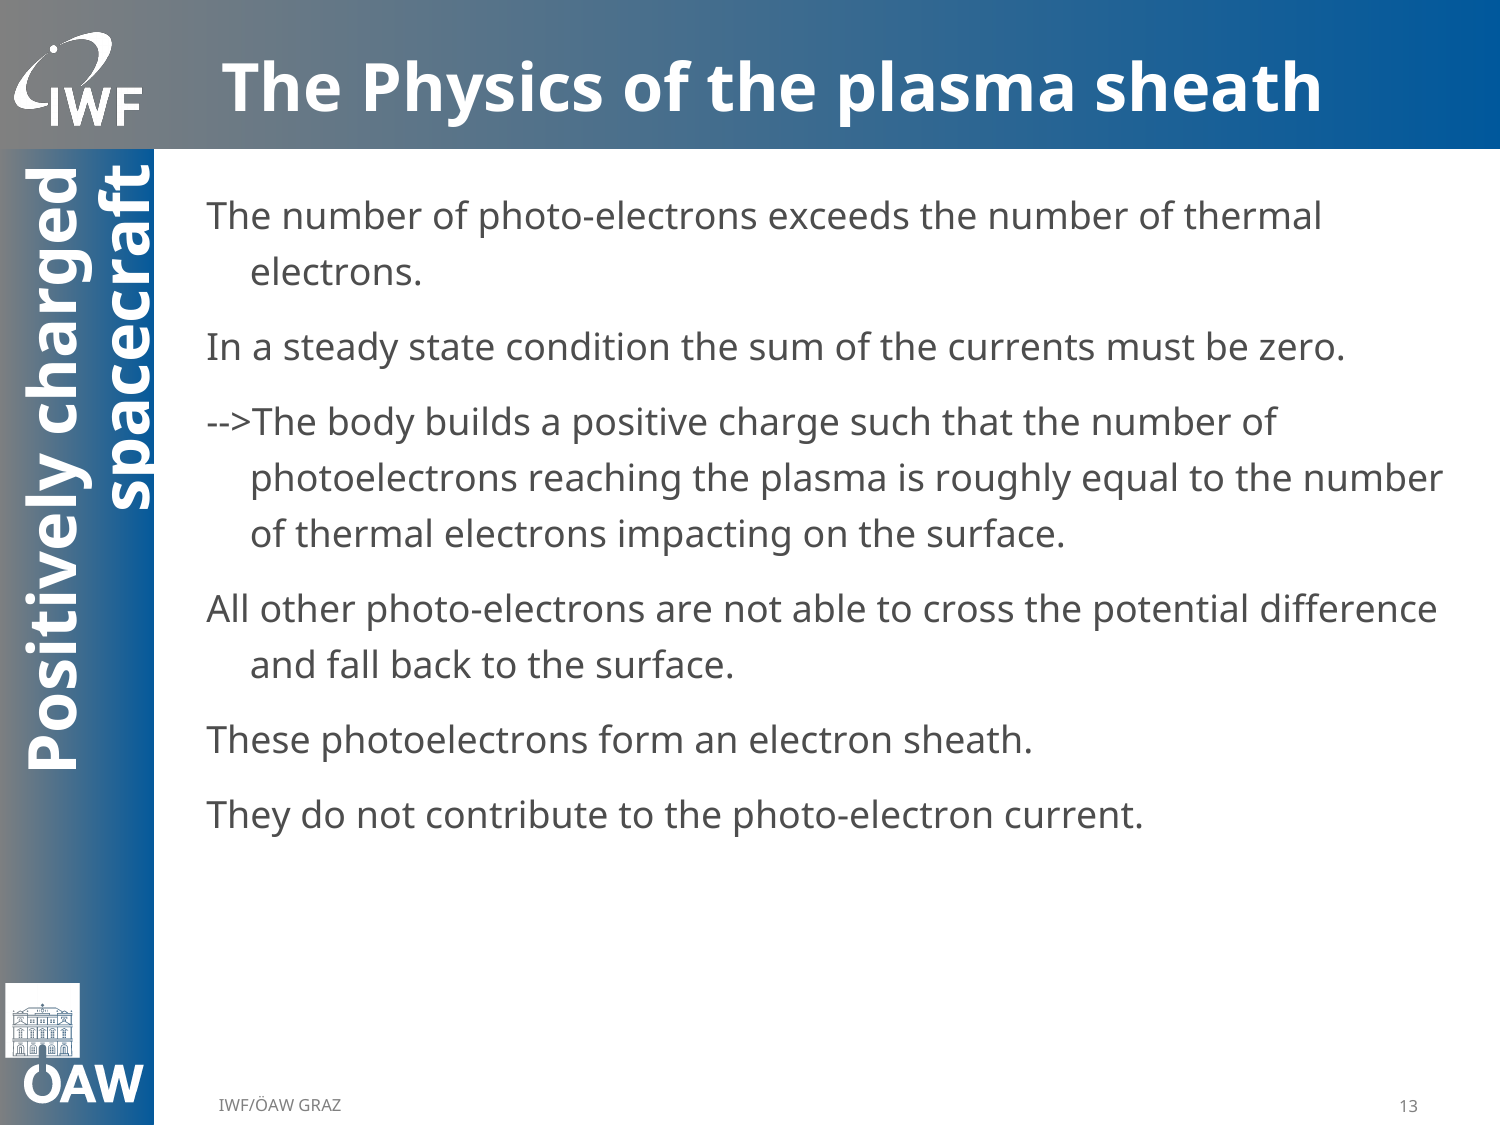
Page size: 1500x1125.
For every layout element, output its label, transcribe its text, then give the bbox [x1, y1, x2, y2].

title The Physics of the plasma sheath [206, 31, 1459, 149]
picture [5, 983, 154, 1105]
list The number of photo-electrons exceeds the number of thermal electrons. In a steady state condition the sum of the currents must be zero. -->The body builds a positive charge such that the number of photoelectrons reaching the plasma is roughly equal to the number of thermal electrons impacting on the surface. All other photo-electrons are not able to cross the potential difference and fall back to the surface. These photoelectrons form an electron sheath. They do not contribute to the photo-electron current. [206, 184, 1459, 1083]
text_box Positively charged spacecraft [29, 148, 154, 959]
picture [8, 32, 154, 132]
